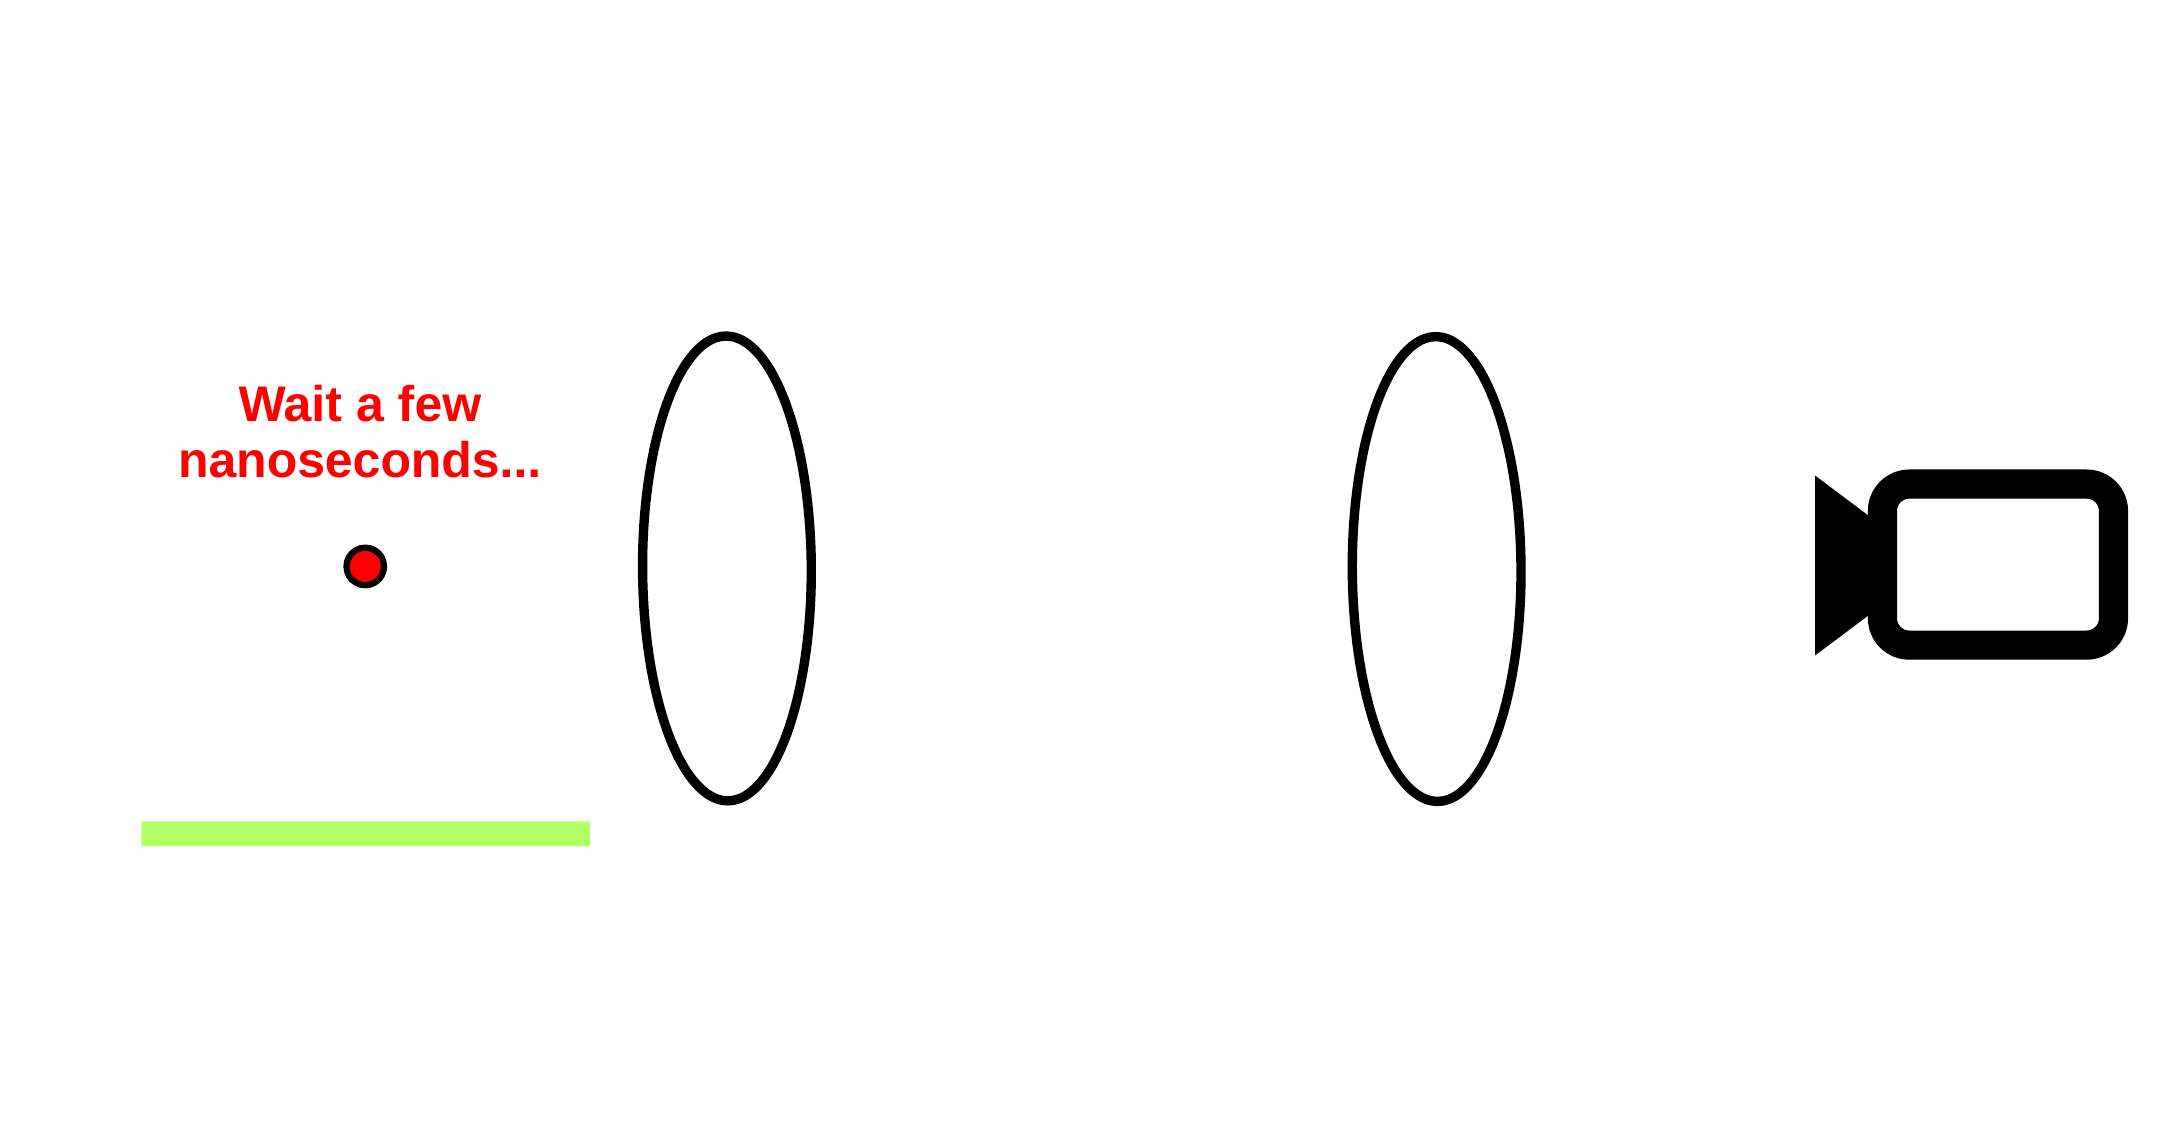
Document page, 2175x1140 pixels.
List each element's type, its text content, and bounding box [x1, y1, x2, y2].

text_box [346, 547, 385, 586]
text_box [642, 336, 812, 801]
text_box [1352, 336, 1522, 802]
text_box Wait a few nanoseconds... [150, 368, 571, 496]
text_box [1815, 475, 1876, 656]
text_box [1882, 484, 2114, 646]
